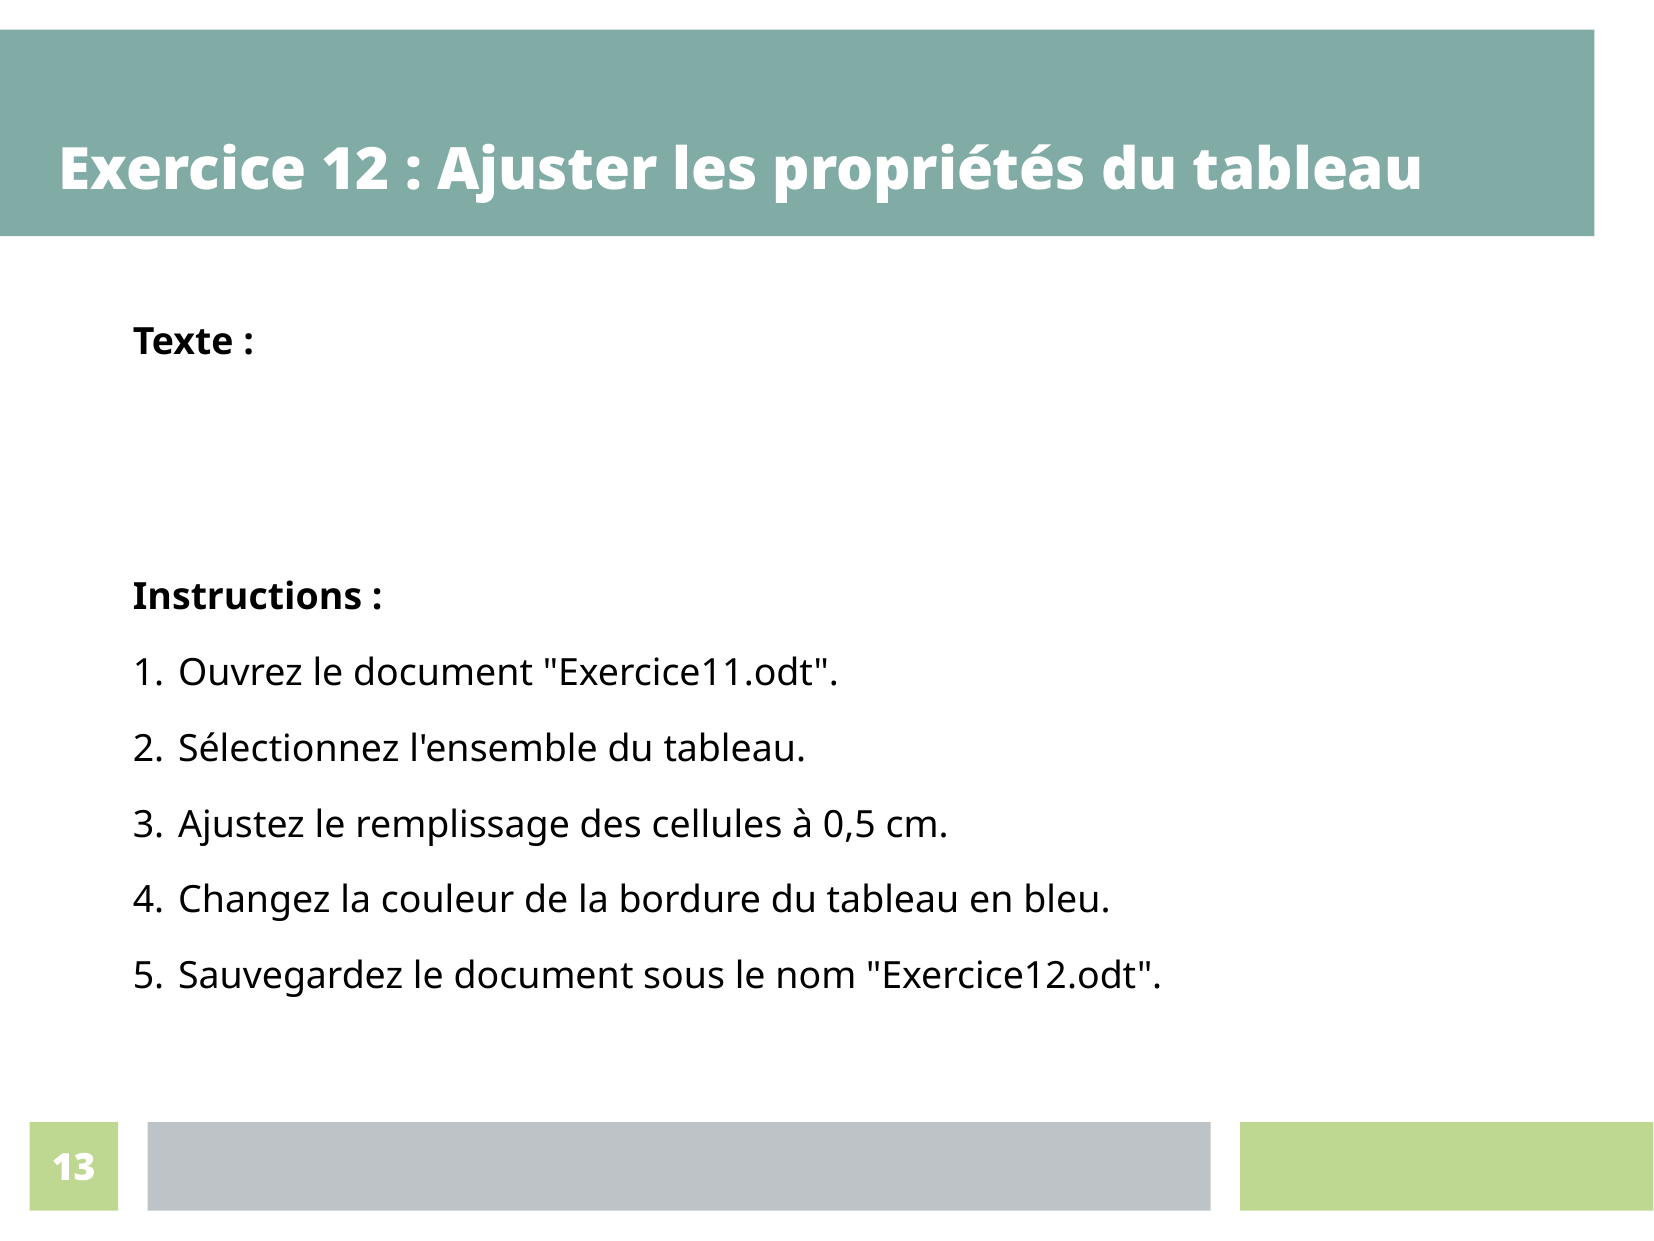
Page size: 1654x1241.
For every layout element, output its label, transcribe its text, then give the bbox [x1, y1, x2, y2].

title Exercice 12 : Ajuster les propriétés du tableau [59, 59, 1595, 207]
text_box Texte : Instructions : Ouvrez le document "Exercice11.odt". Sélectionnez l'ensemble du tableau. Ajustez le remplissage des cellules à 0,5 cm. Changez la couleur de la bordure du tableau en bleu. Sauvegardez le document sous le nom "Exercice12.odt". [118, 307, 1536, 1061]
